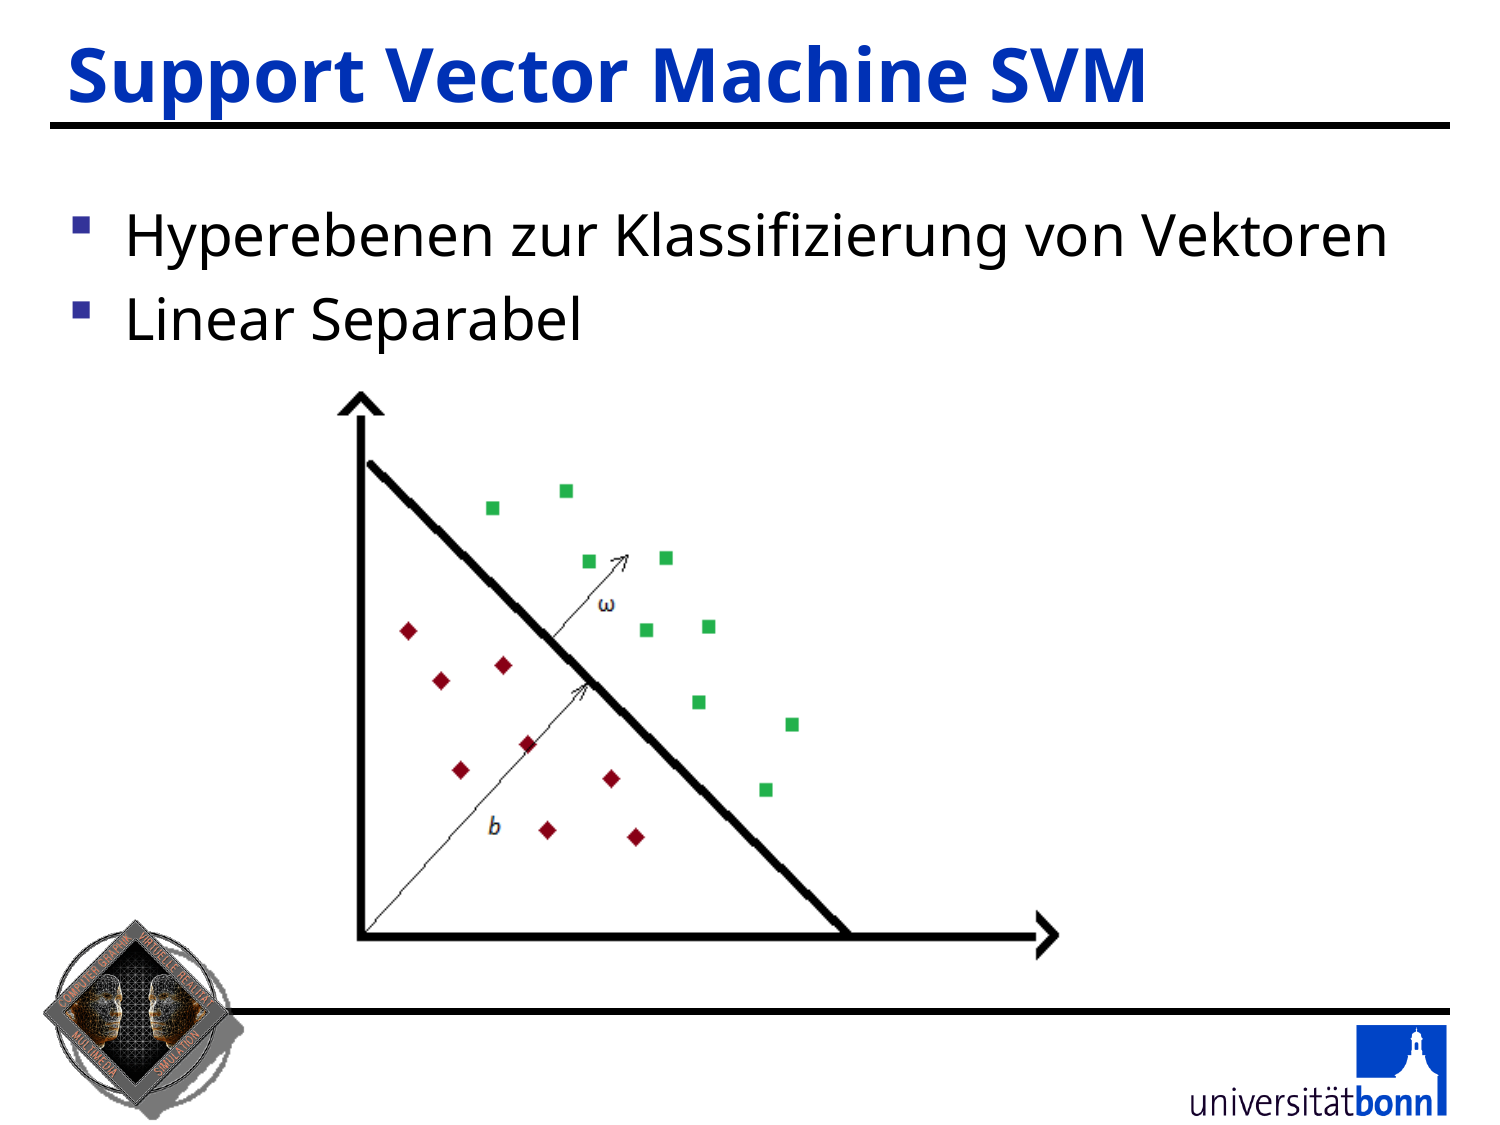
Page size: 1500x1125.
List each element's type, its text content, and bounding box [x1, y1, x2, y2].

title Support Vector Machine SVM [53, 18, 1447, 126]
list Hyperebenen zur Klassifizierung von Vektoren Linear Separabel [53, 189, 1430, 372]
picture [295, 354, 1146, 993]
picture [41, 917, 229, 1106]
picture [1189, 1023, 1448, 1117]
